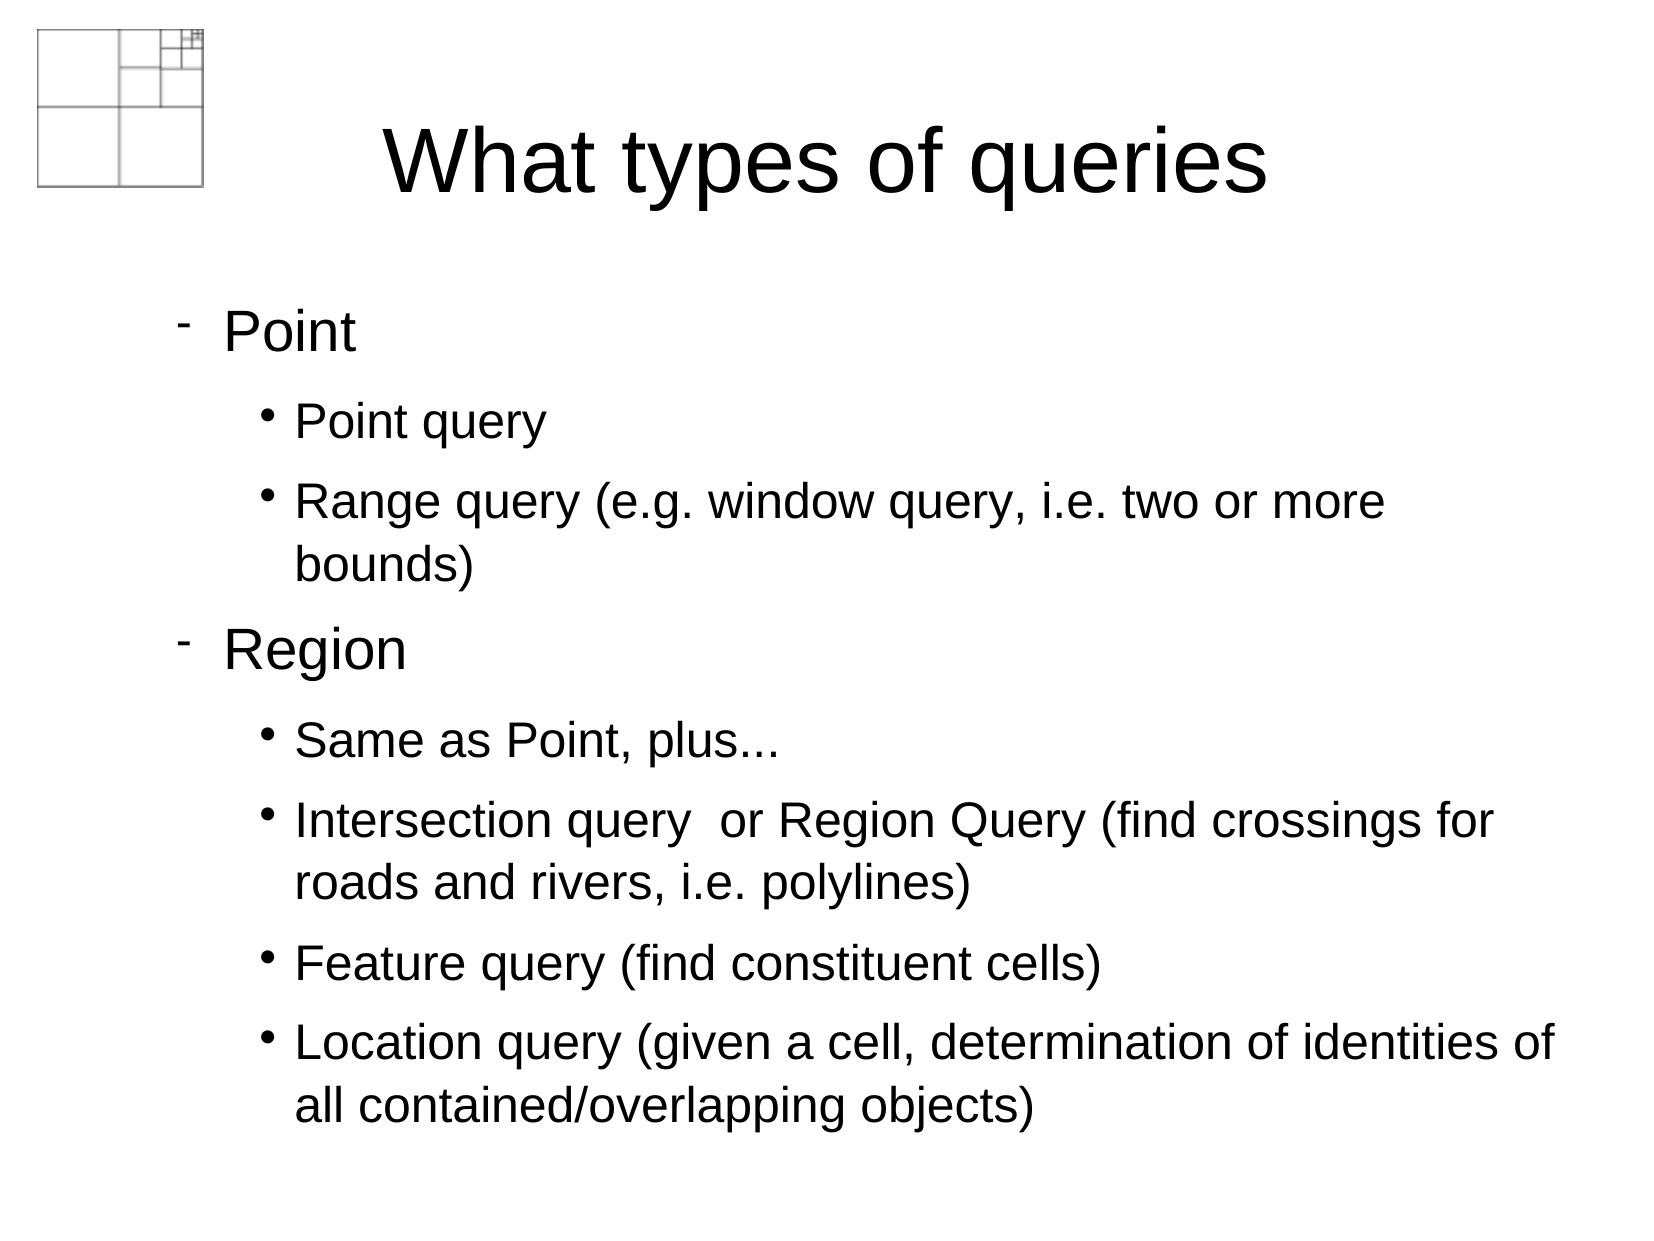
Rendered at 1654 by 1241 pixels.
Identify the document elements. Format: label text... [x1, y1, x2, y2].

picture [37, 29, 204, 188]
title What types of queries [82, 56, 1571, 250]
list Point Point query Range query (e.g. window query, i.e. two or more bounds)‏ Region Same as Point, plus... Intersection query or Region Query (find crossings for roads and rivers, i.e. polylines)‏ Feature query (find constituent cells)‏ Location query (given a cell, determination of identities of all contained/overlapping objects)‏ [82, 290, 1571, 1133]
